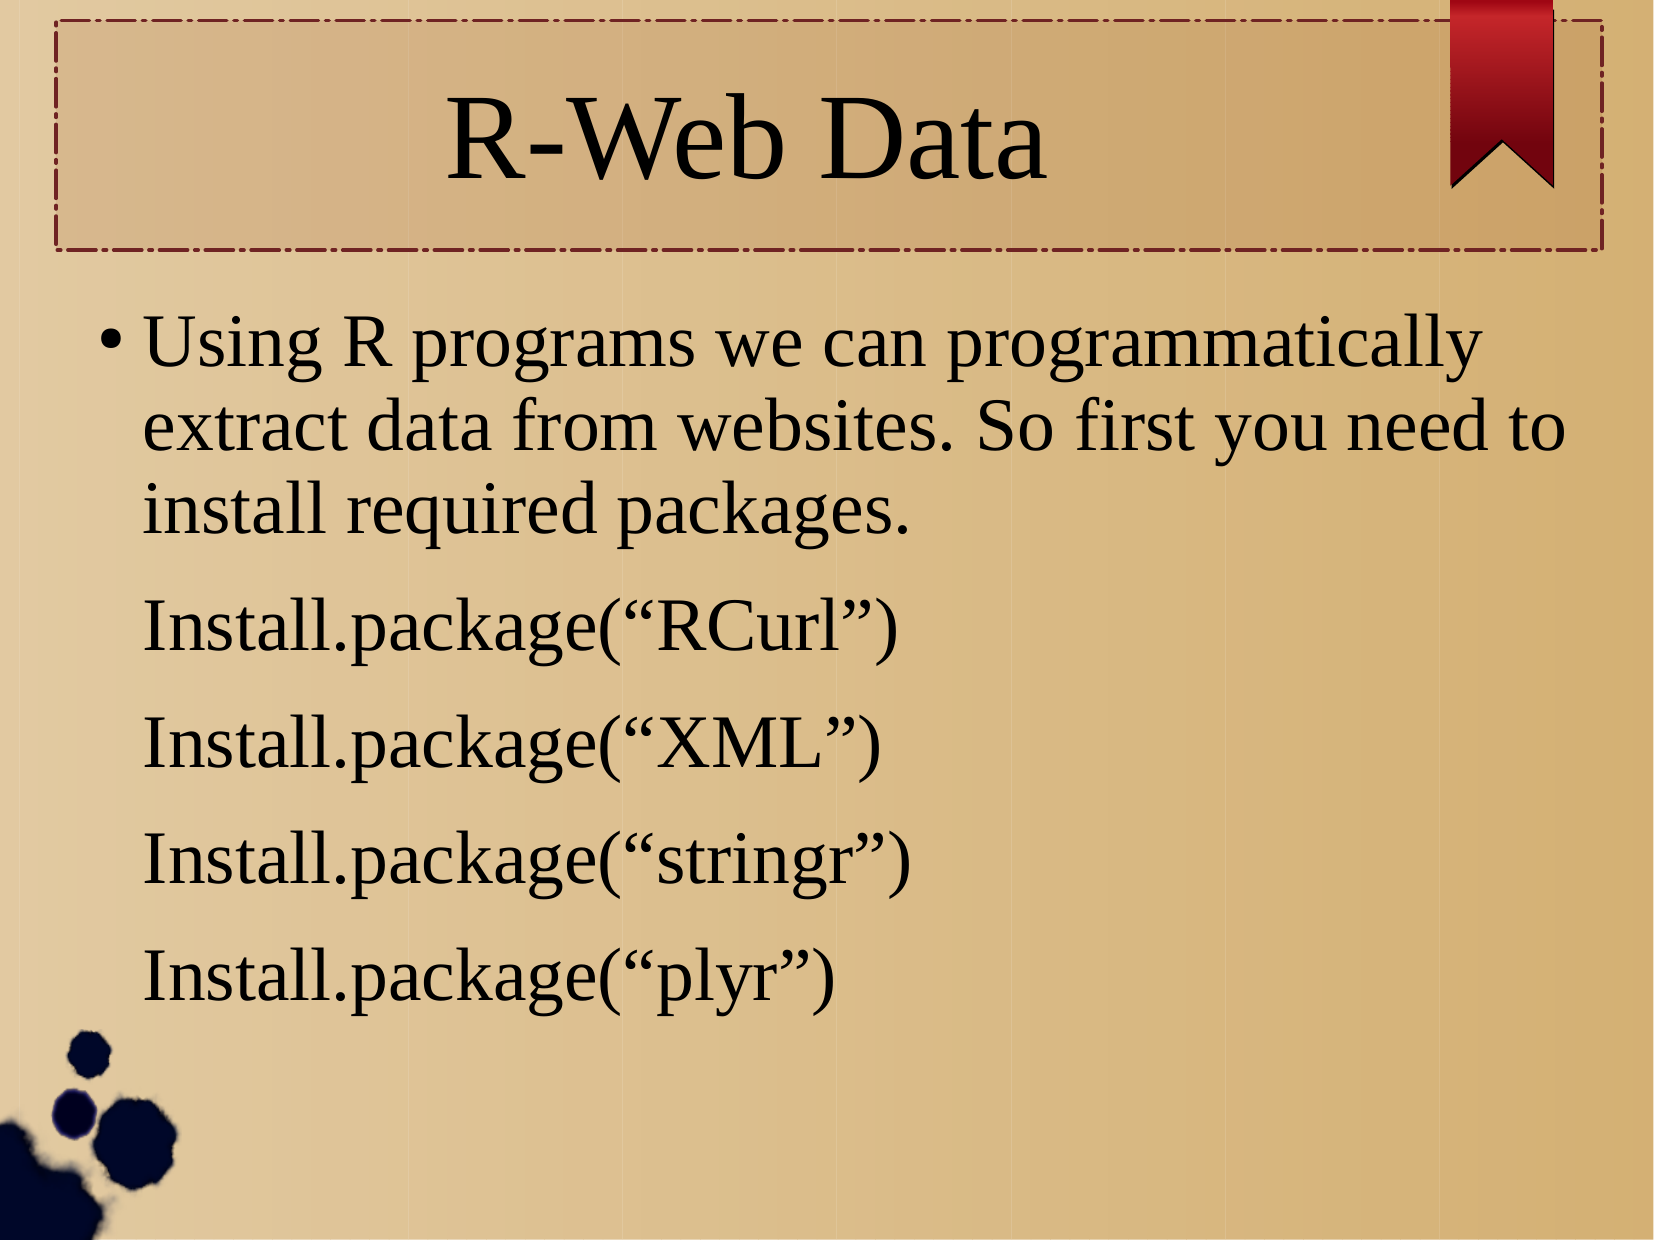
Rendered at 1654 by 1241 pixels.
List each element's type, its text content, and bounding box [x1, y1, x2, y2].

title R-Web Data [82, 47, 1412, 229]
list Using R programs we can programmatically extract data from websites. So first you need to install required packages. Install.package(“RCurl”) Install.package(“XML”) Install.package(“stringr”) Install.package(“plyr”) [82, 299, 1571, 1019]
